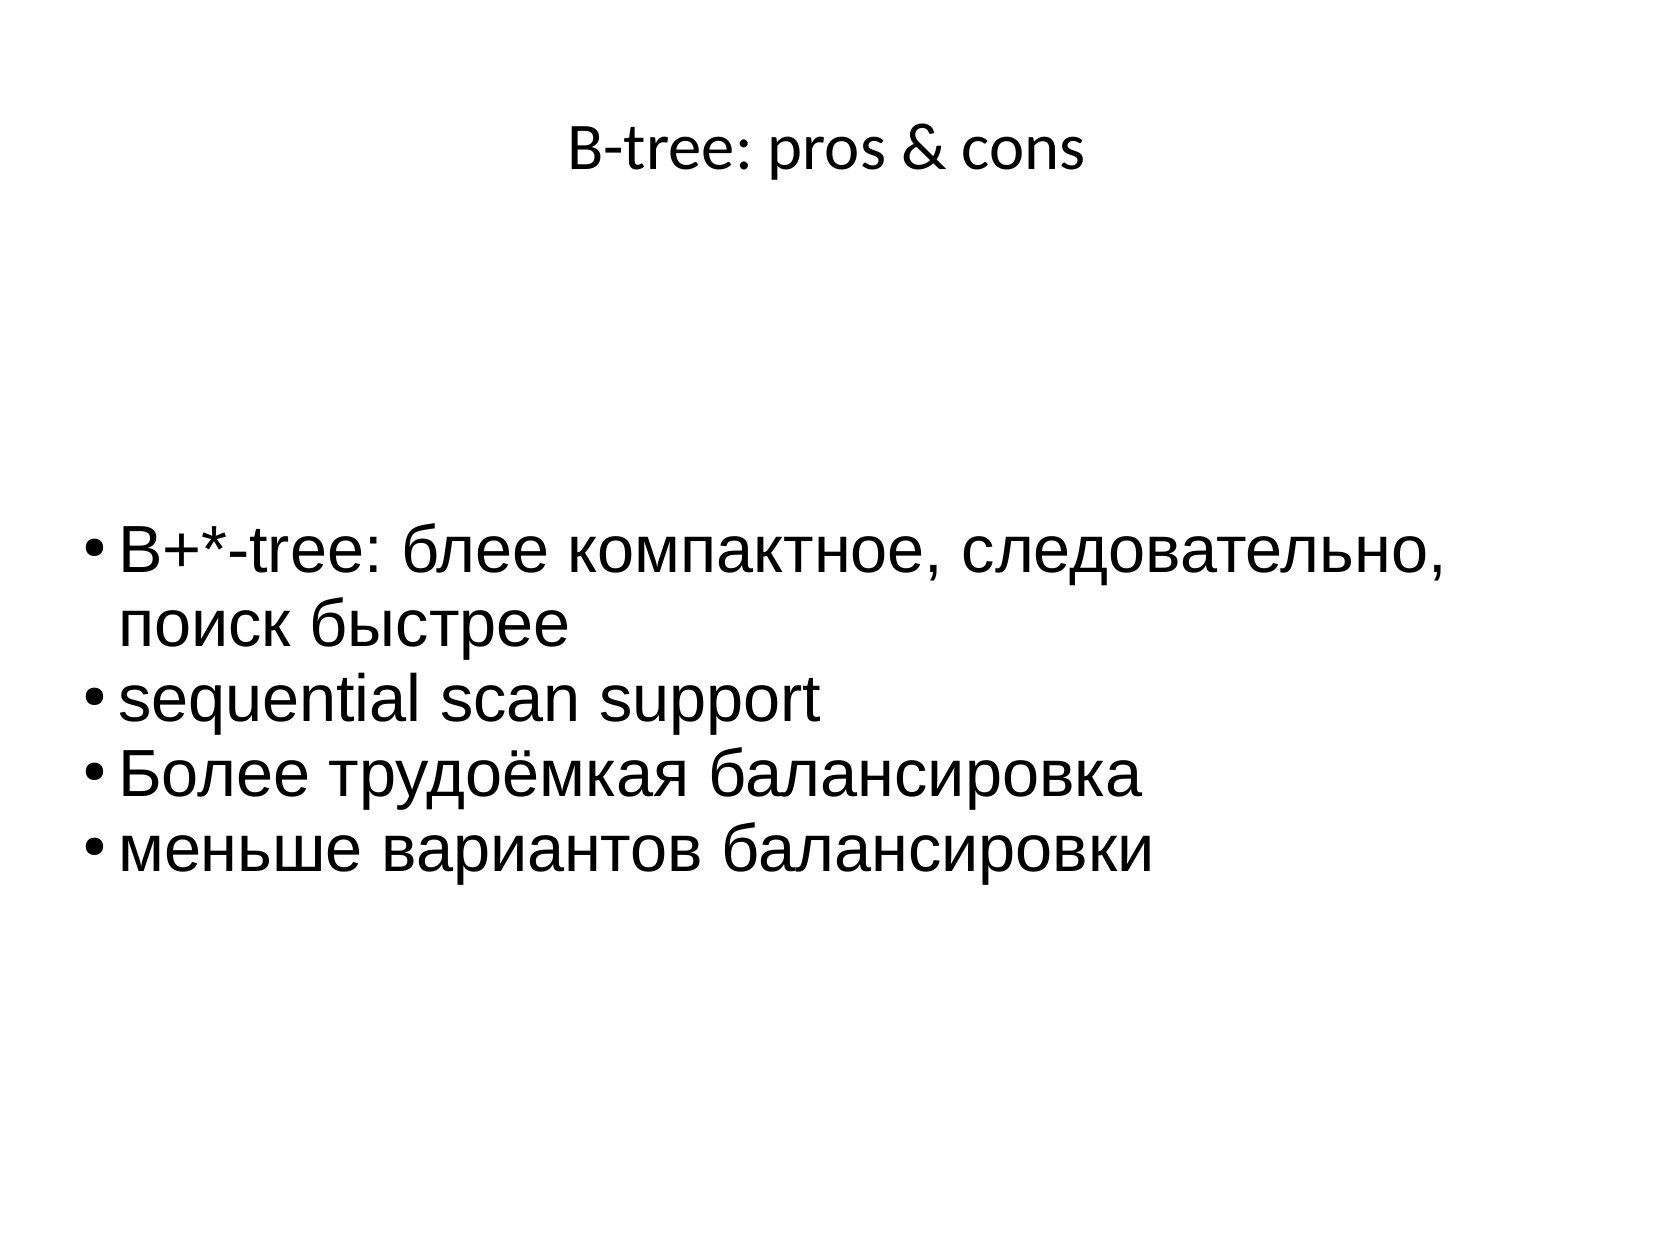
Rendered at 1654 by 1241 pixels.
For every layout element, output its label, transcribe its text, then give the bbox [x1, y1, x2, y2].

title B-tree: pros & cons [82, 49, 1571, 257]
subtitle B+*-tree: блее компактное, следовательно, поиск быстрее sequential scan support Более трудоёмкая балансировка меньше вариантов балансировки [82, 289, 1571, 1108]
